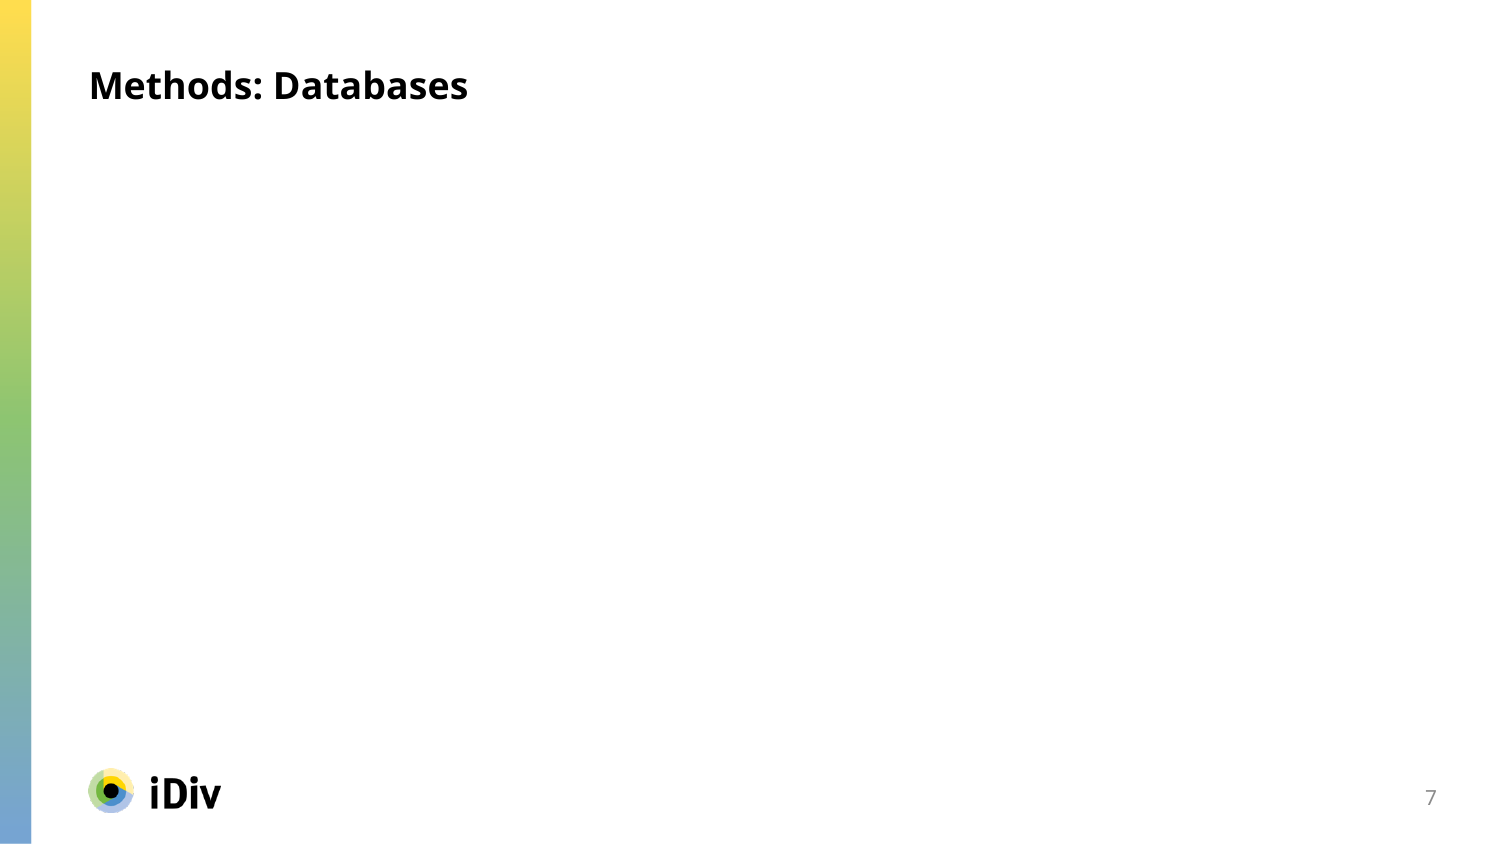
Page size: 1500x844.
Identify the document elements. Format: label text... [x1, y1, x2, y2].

picture [0, 0, 1500, 844]
slide_number 6 [1240, 767, 1437, 813]
list Methods: Databases [88, 61, 1437, 157]
